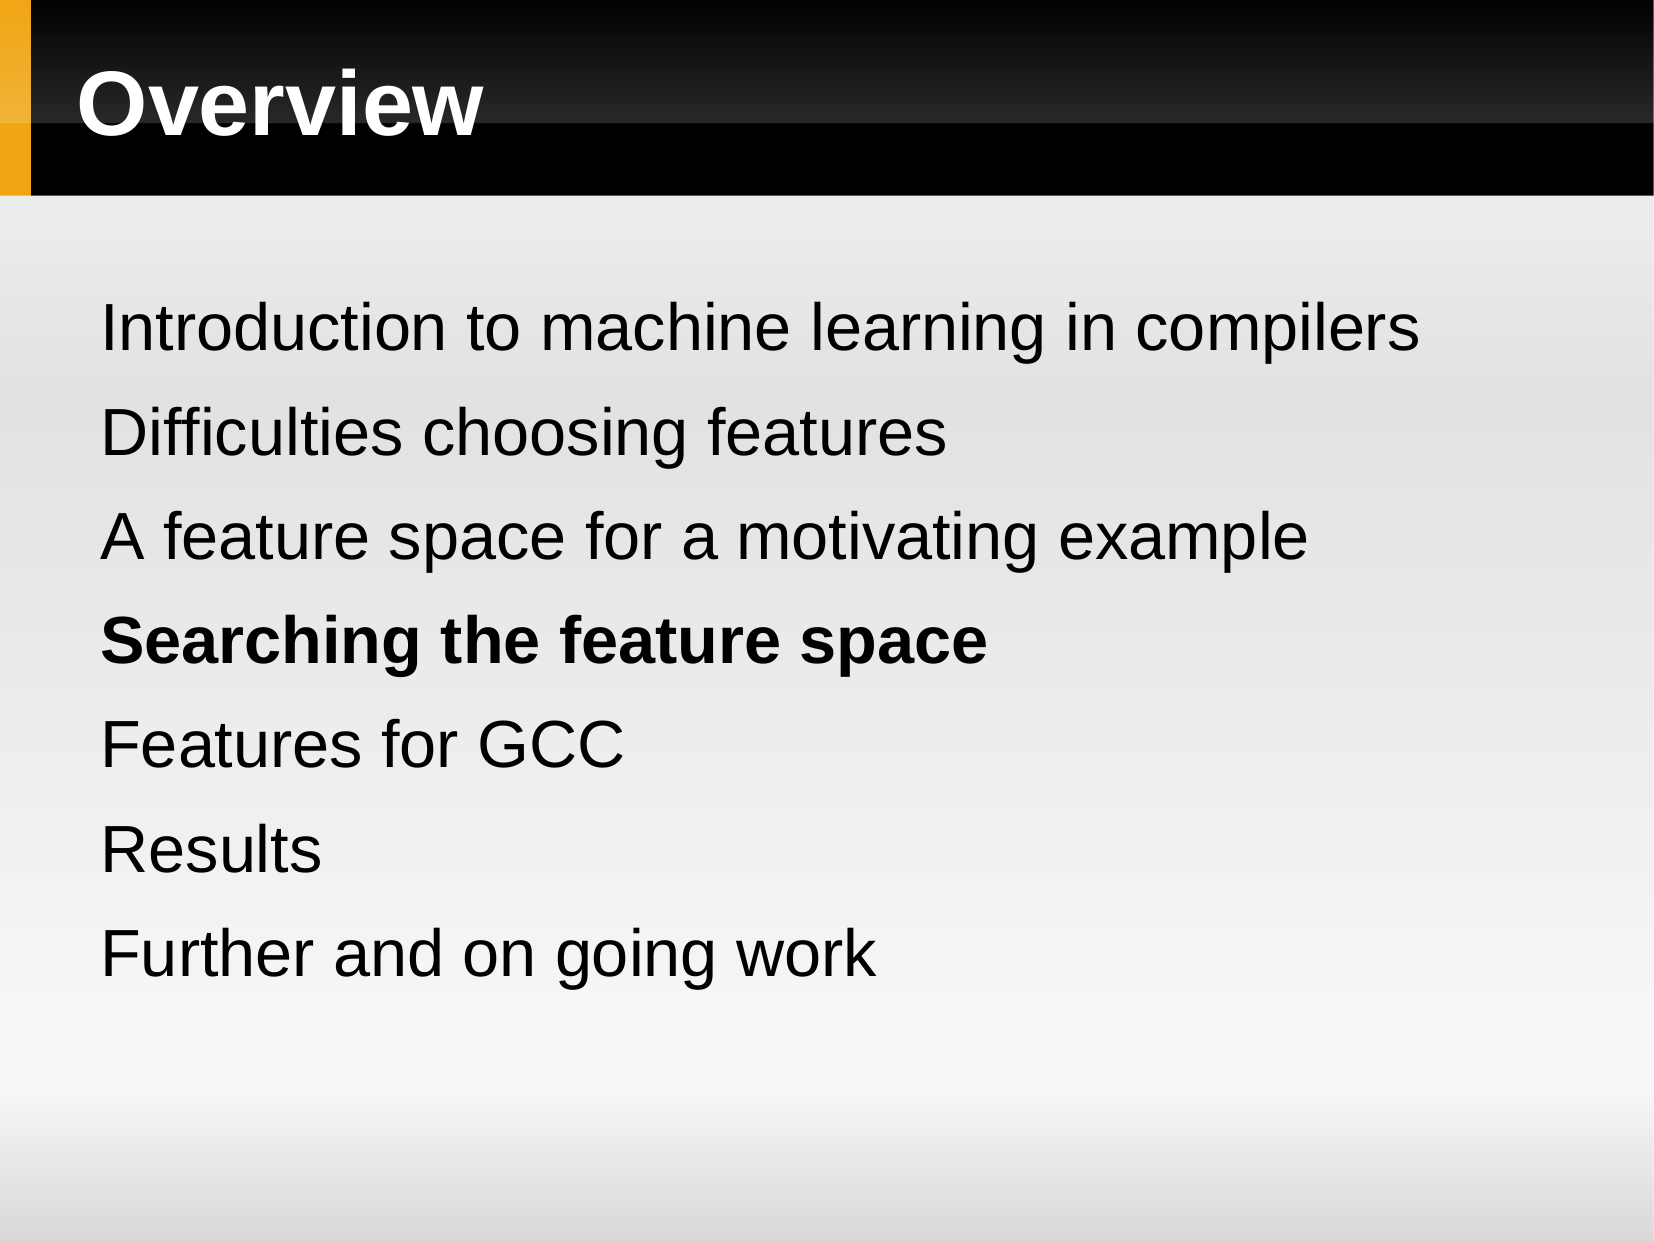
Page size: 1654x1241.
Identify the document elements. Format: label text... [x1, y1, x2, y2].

list Introduction to machine learning in compilers Difficulties choosing features A feature space for a motivating example Searching the feature space Features for GCC Results Further and on going work [82, 290, 1571, 1109]
picture [0, 0, 1654, 1241]
title Overview [76, 0, 1565, 208]
